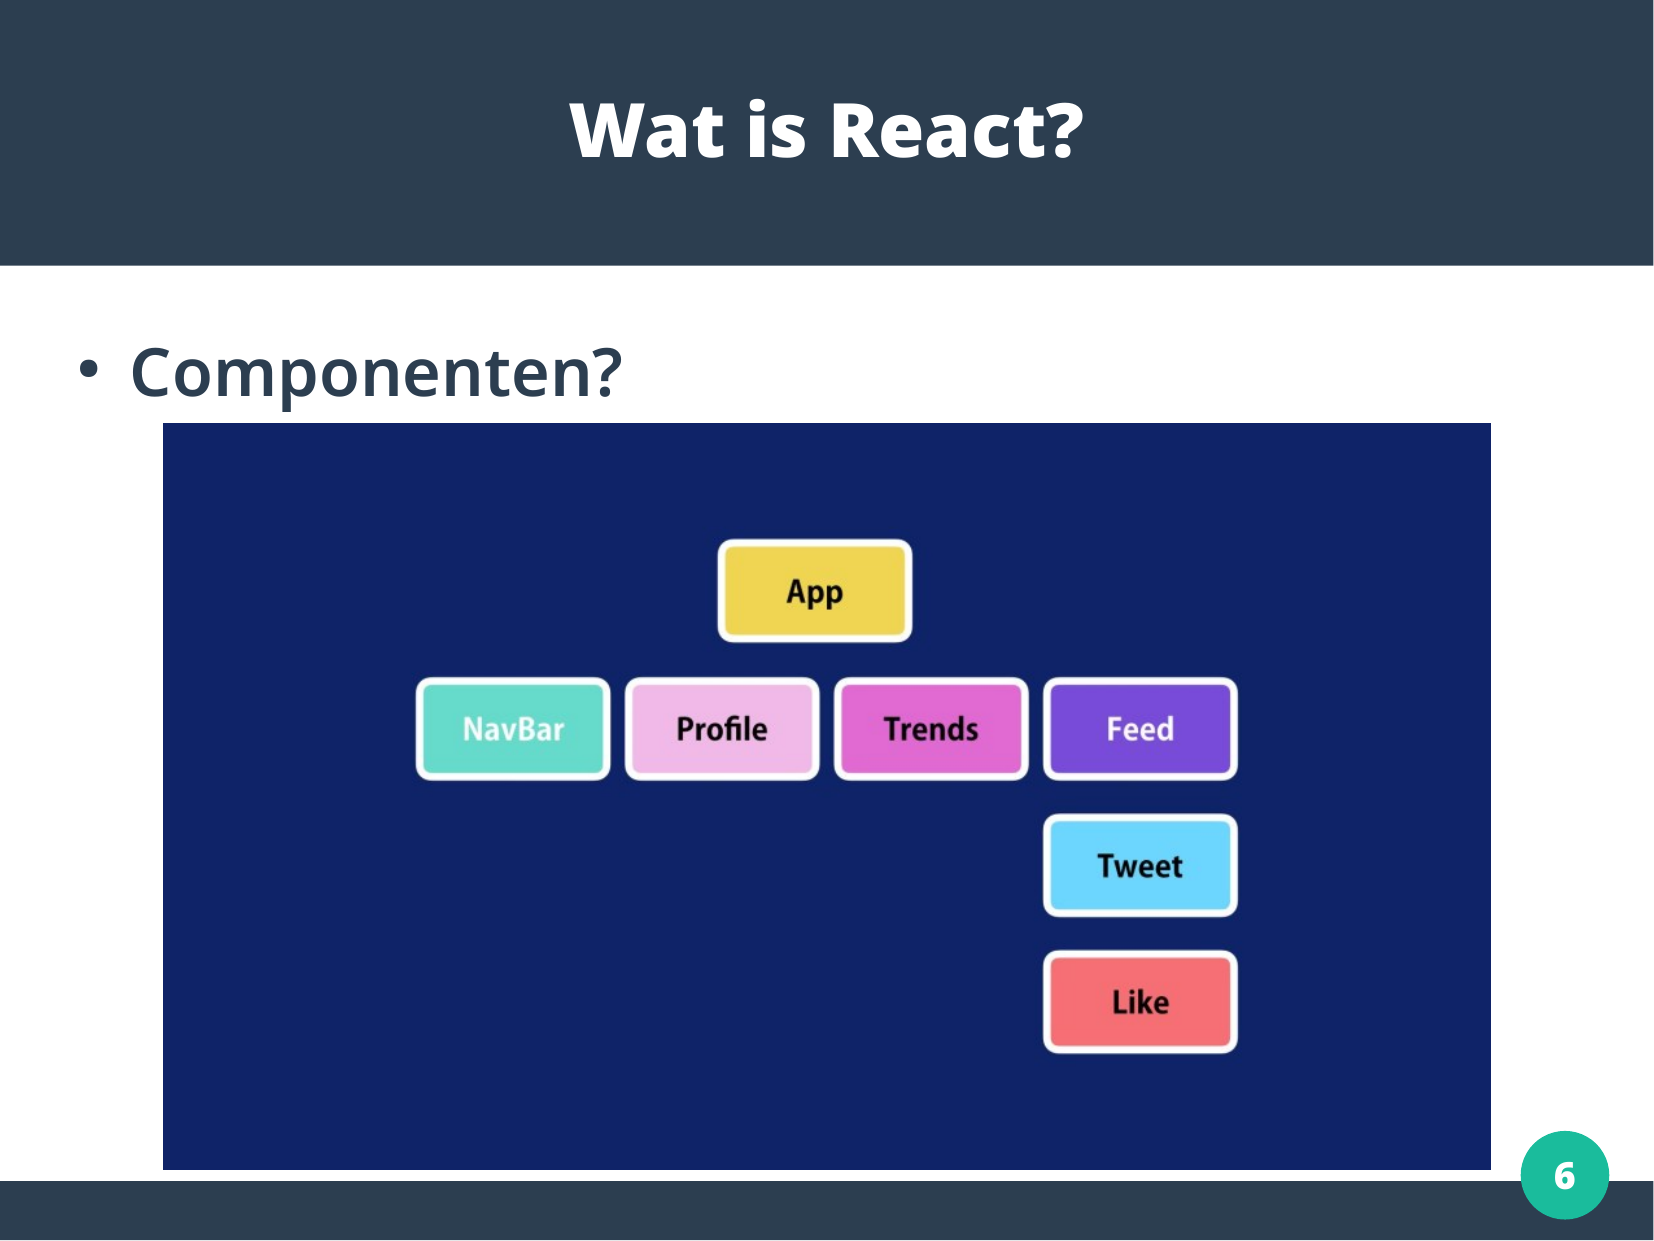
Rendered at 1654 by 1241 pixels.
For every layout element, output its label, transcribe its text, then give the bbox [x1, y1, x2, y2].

title Wat is React? [59, 49, 1595, 207]
picture [163, 423, 1491, 1171]
list Componenten? [59, 324, 1595, 1152]
